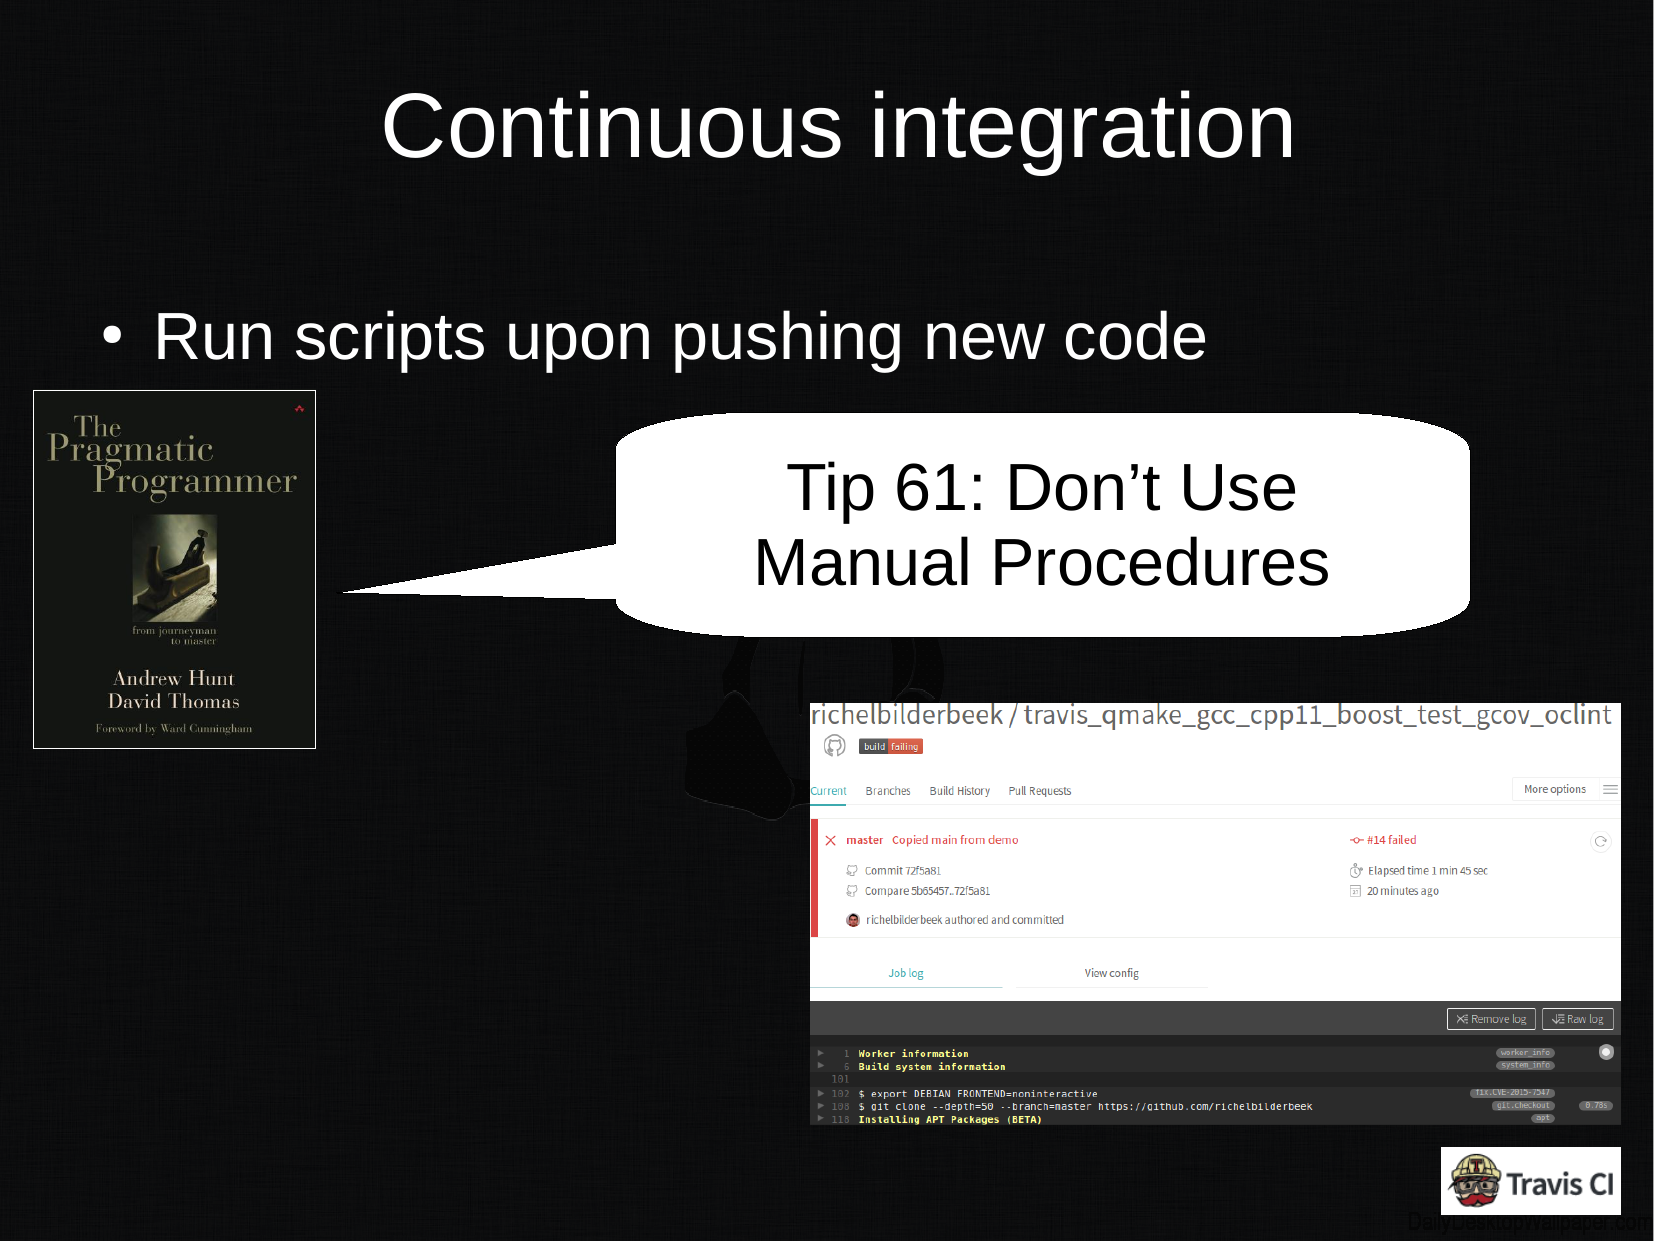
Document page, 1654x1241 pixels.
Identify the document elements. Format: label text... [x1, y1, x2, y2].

picture [0, 0, 1654, 1241]
list Run scripts upon pushing new code [82, 299, 1571, 1241]
title Continuous integration [300, 23, 1381, 229]
text_box Tip 61: Don’t Use Manual Procedures [336, 412, 1471, 638]
